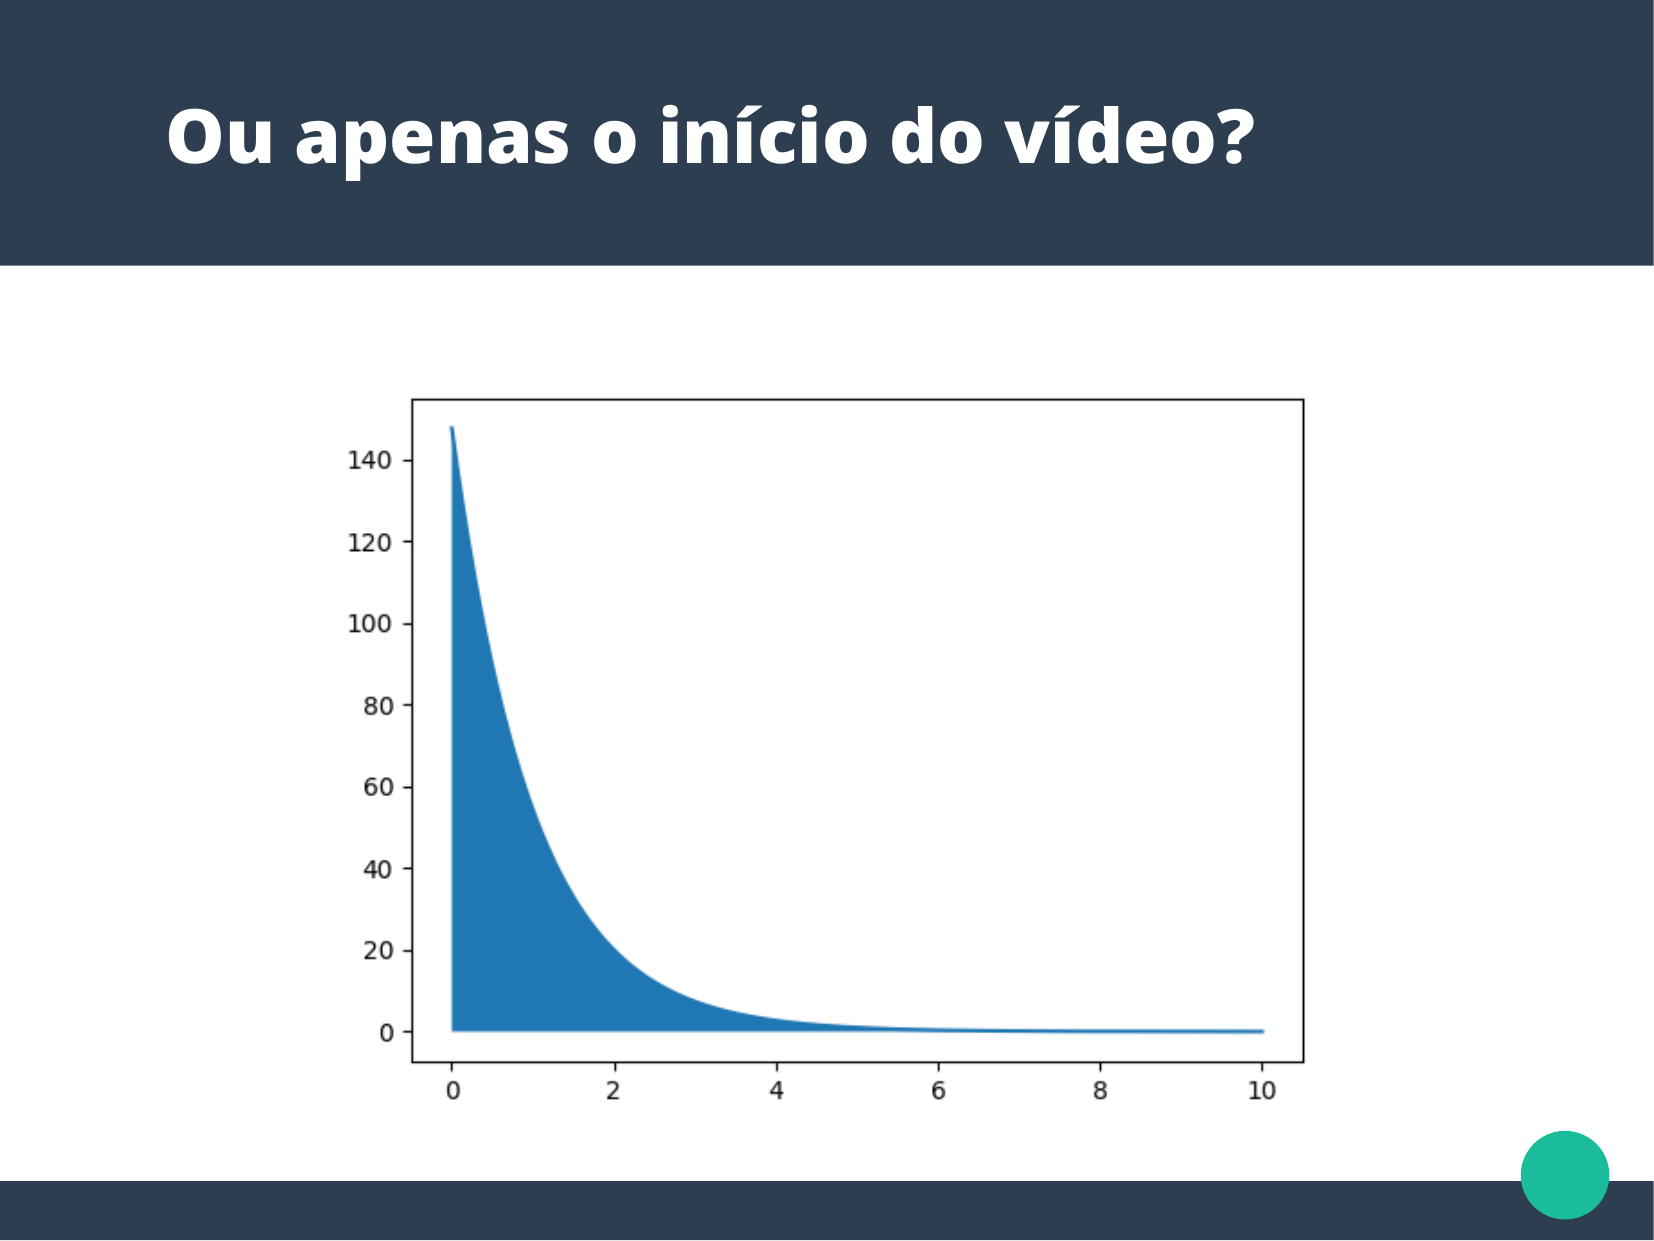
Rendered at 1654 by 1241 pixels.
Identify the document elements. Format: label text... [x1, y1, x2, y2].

picture [268, 295, 1418, 1157]
title Ou apenas o início do vídeo? [165, 55, 1465, 213]
